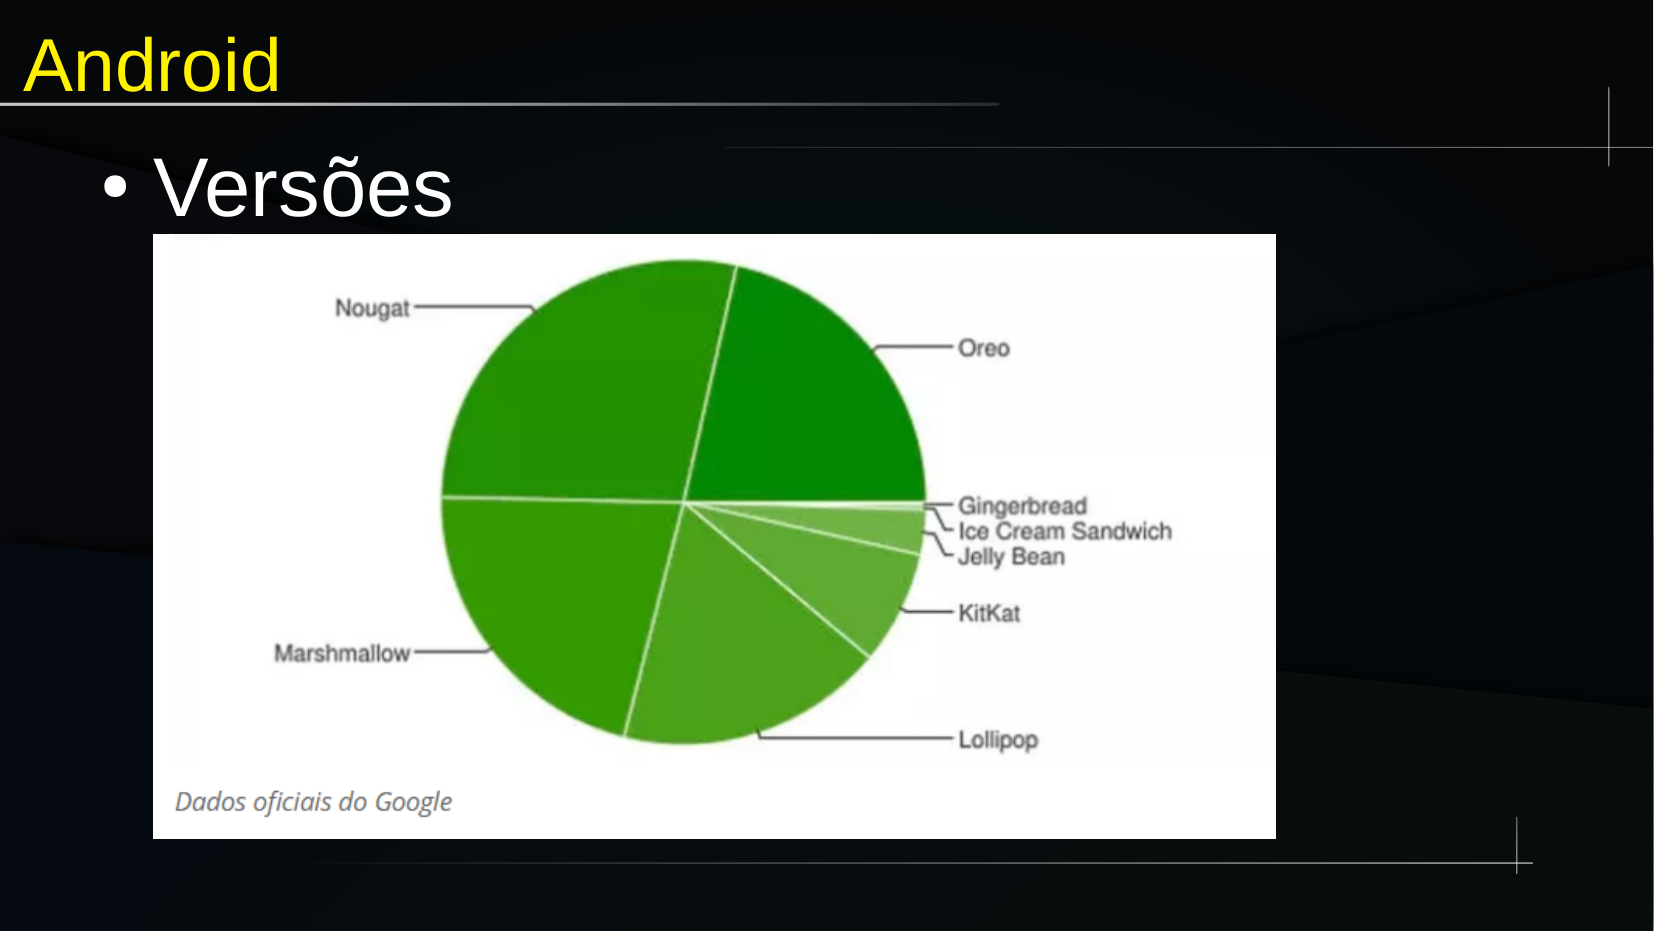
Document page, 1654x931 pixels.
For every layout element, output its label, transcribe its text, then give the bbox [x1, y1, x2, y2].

picture [0, 0, 1654, 931]
list Versões [82, 141, 1229, 682]
title Android [23, 11, 1589, 119]
